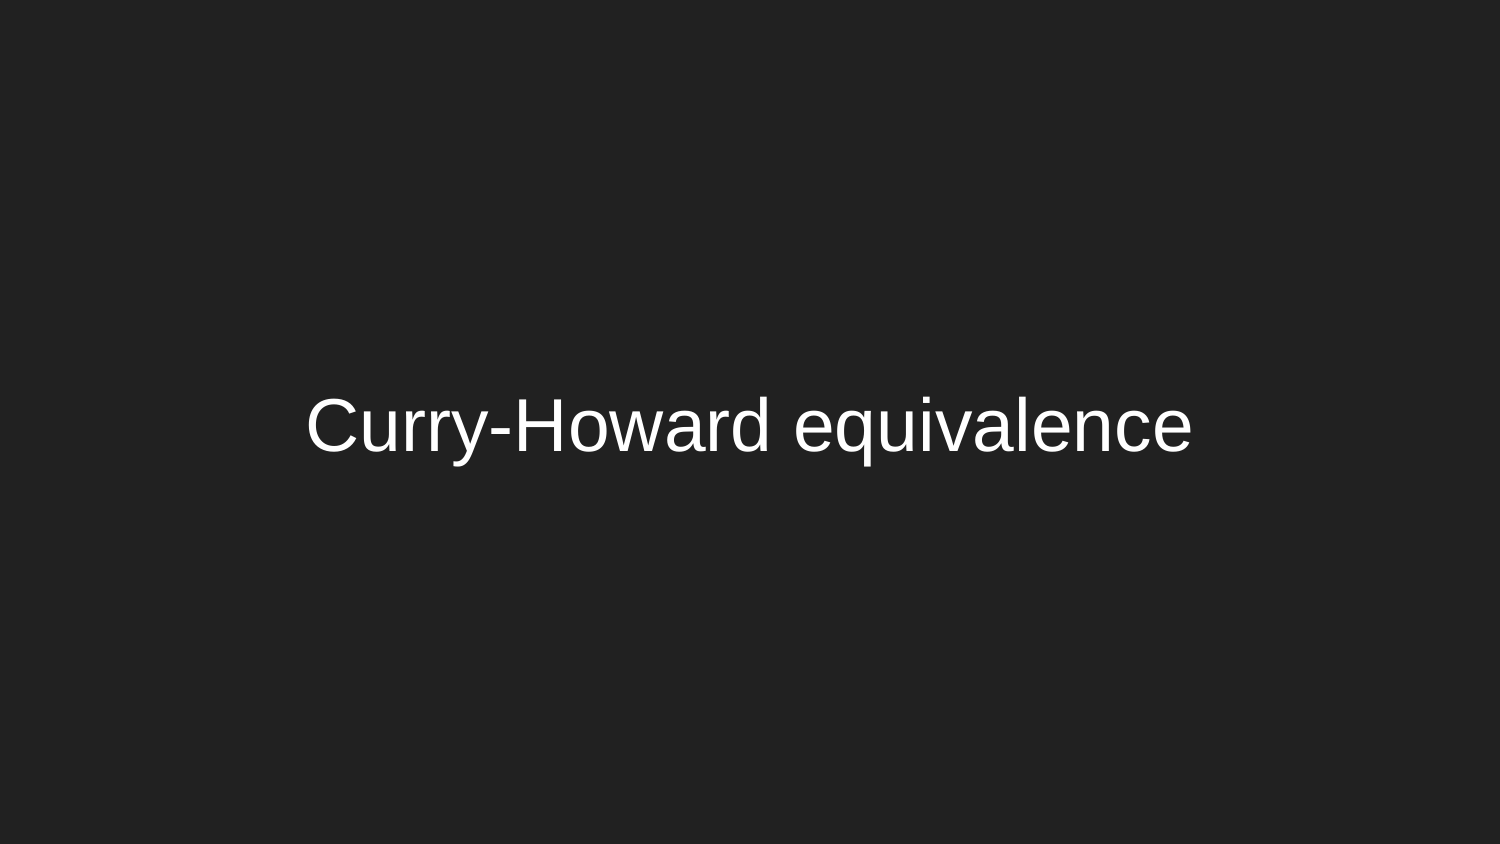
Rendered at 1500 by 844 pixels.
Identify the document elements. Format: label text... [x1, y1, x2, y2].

title Curry-Howard equivalence [51, 352, 1449, 491]
